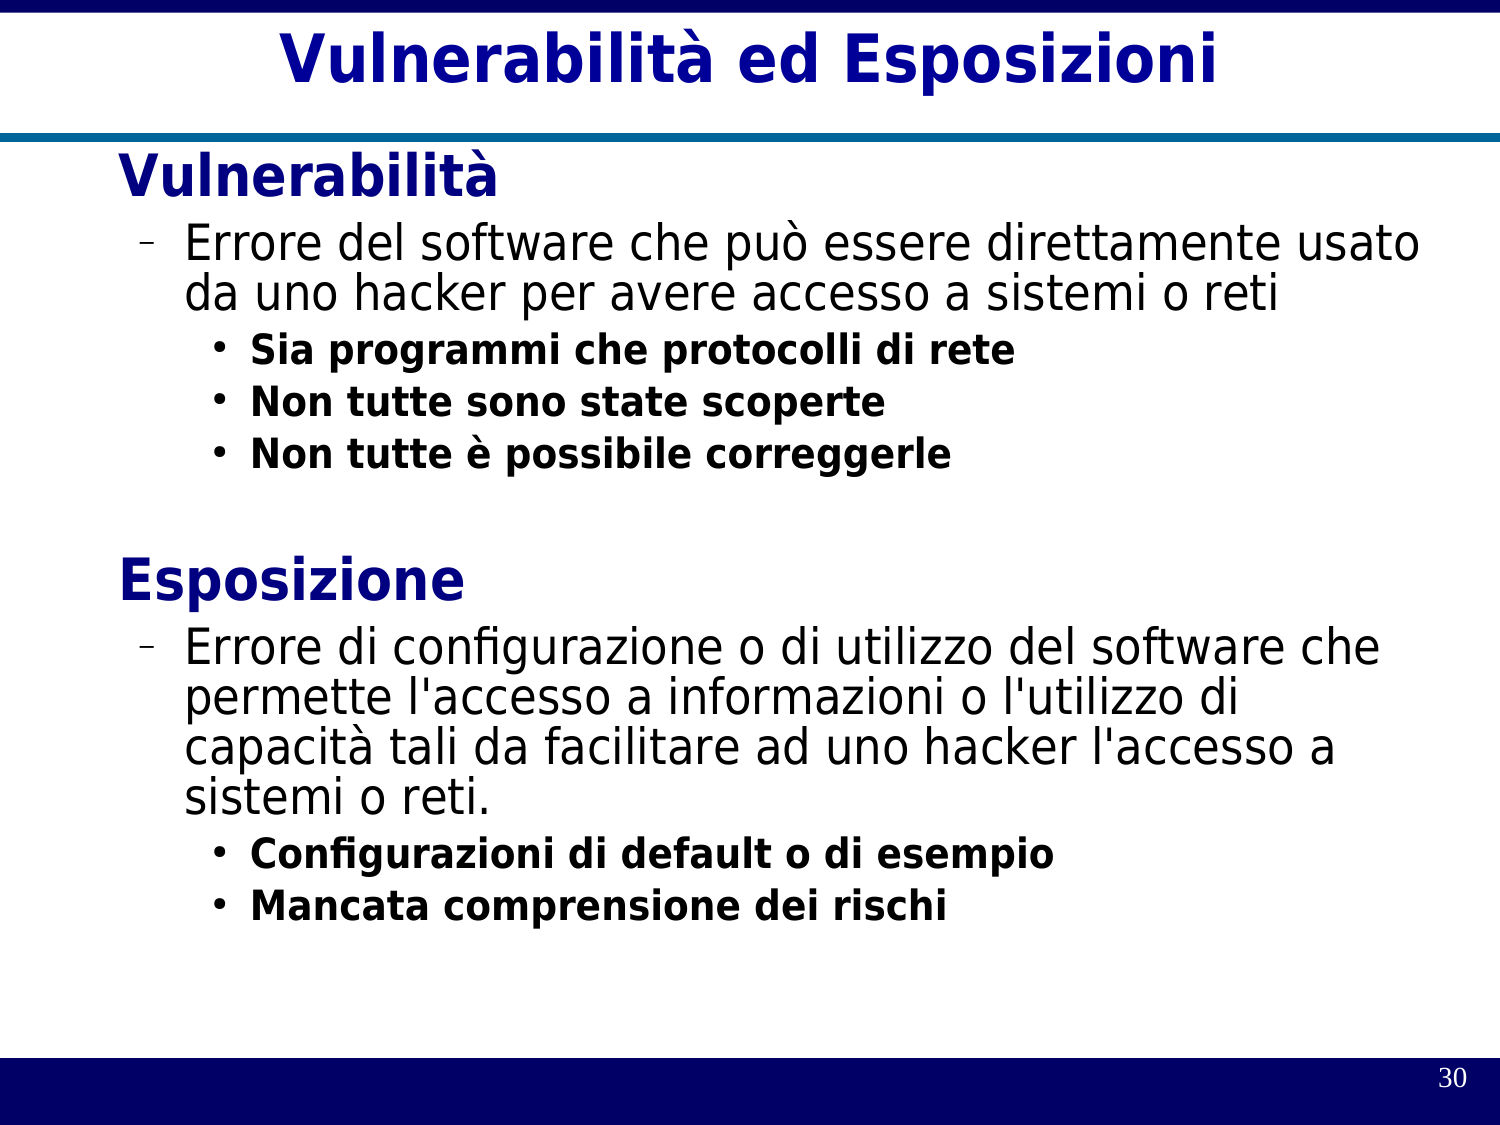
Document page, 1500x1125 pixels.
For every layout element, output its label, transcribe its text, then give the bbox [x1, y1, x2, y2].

list Vulnerabilità Errore del software che può essere direttamente usato da uno hacker per avere accesso a sistemi o reti Sia programmi che protocolli di rete Non tutte sono state scoperte Non tutte è possibile correggerle Esposizione Errore di configurazione o di utilizzo del software che permette l'accesso a informazioni o l'utilizzo di capacità tali da facilitare ad uno hacker l'accesso a sistemi o reti. Configurazioni di default o di esempio Mancata comprensione dei rischi [62, 149, 1438, 1002]
title Vulnerabilità ed Esposizioni [62, 0, 1438, 126]
